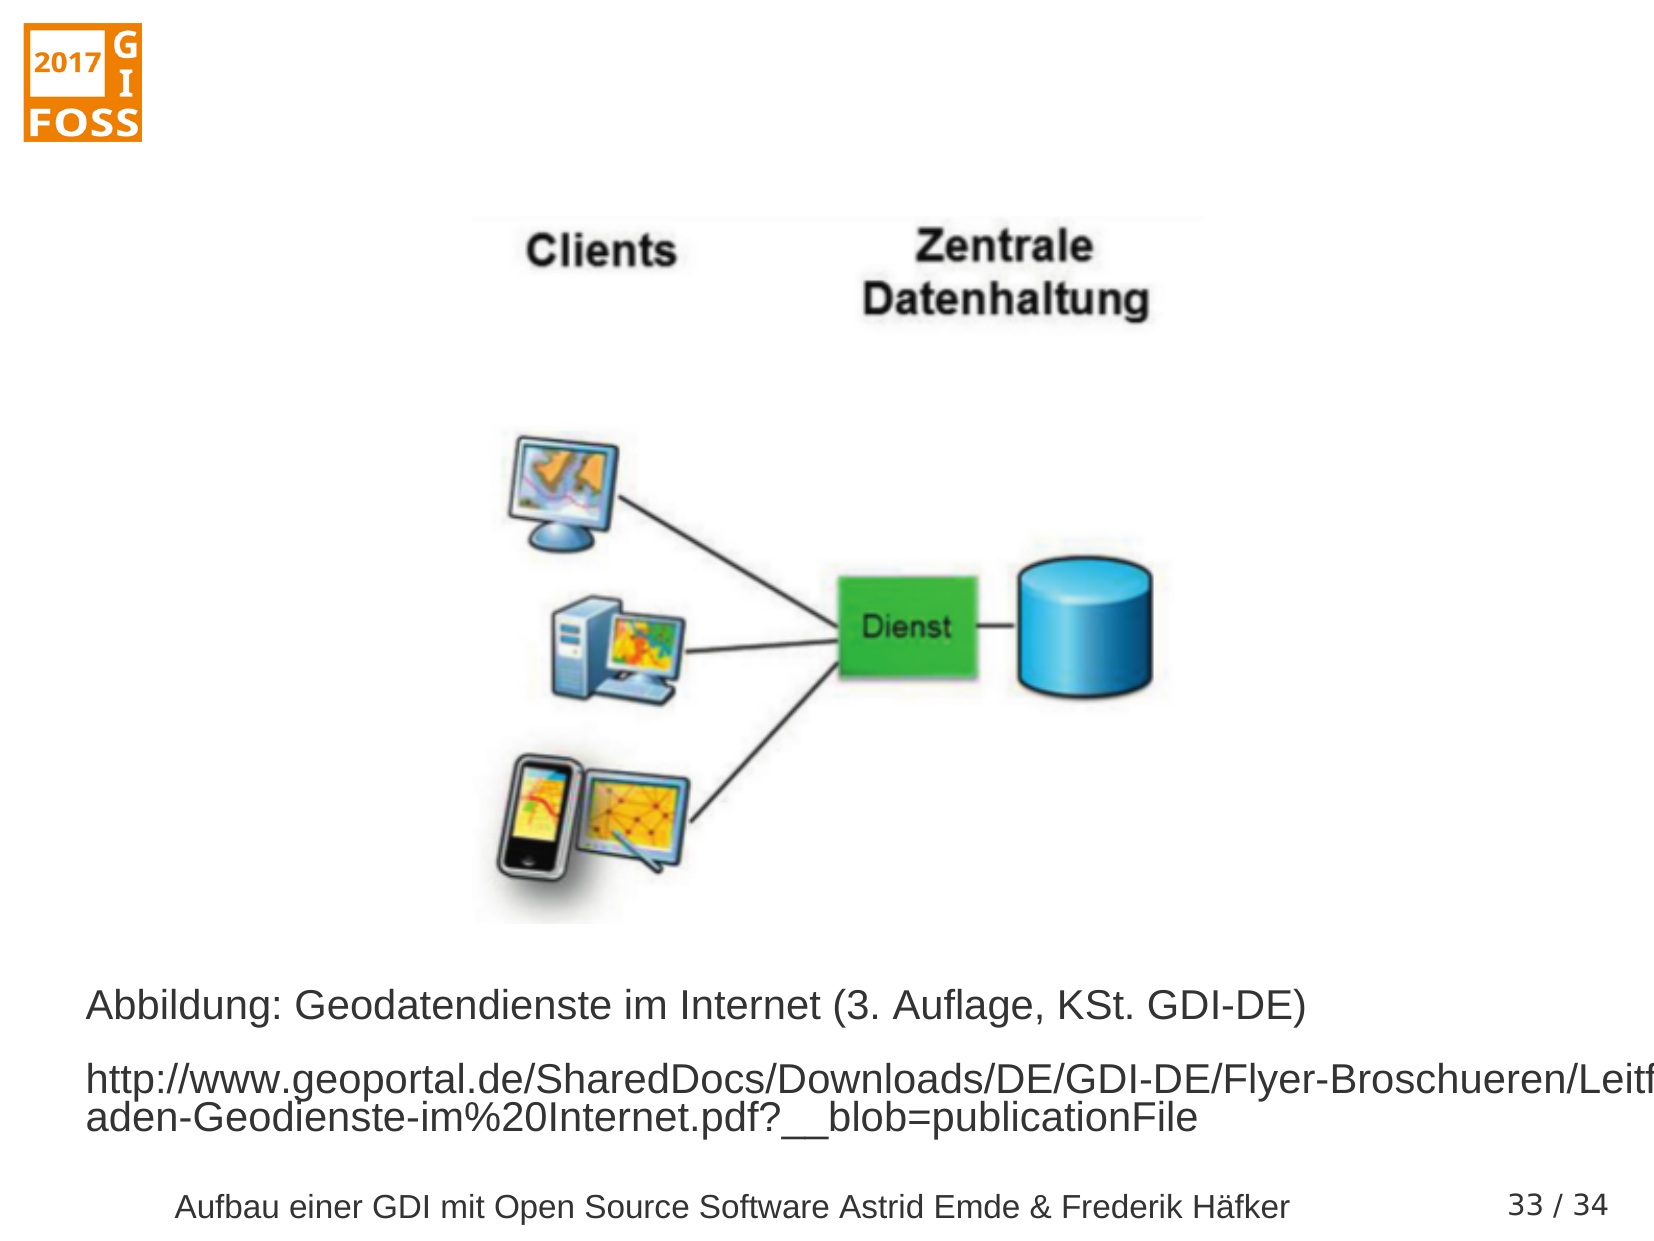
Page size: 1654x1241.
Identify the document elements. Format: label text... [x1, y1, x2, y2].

picture [472, 206, 1204, 924]
text_box Abbildung: Geodatendienste im Internet (3. Auflage, KSt. GDI-DE) http://www.geoportal.de/SharedDocs/Downloads/DE/GDI-DE/Flyer-Broschueren/Leitfaden-Geodienste-im%20Internet.pdf?__blob=publicationFile [0, 974, 1654, 1241]
picture [23, 23, 142, 142]
